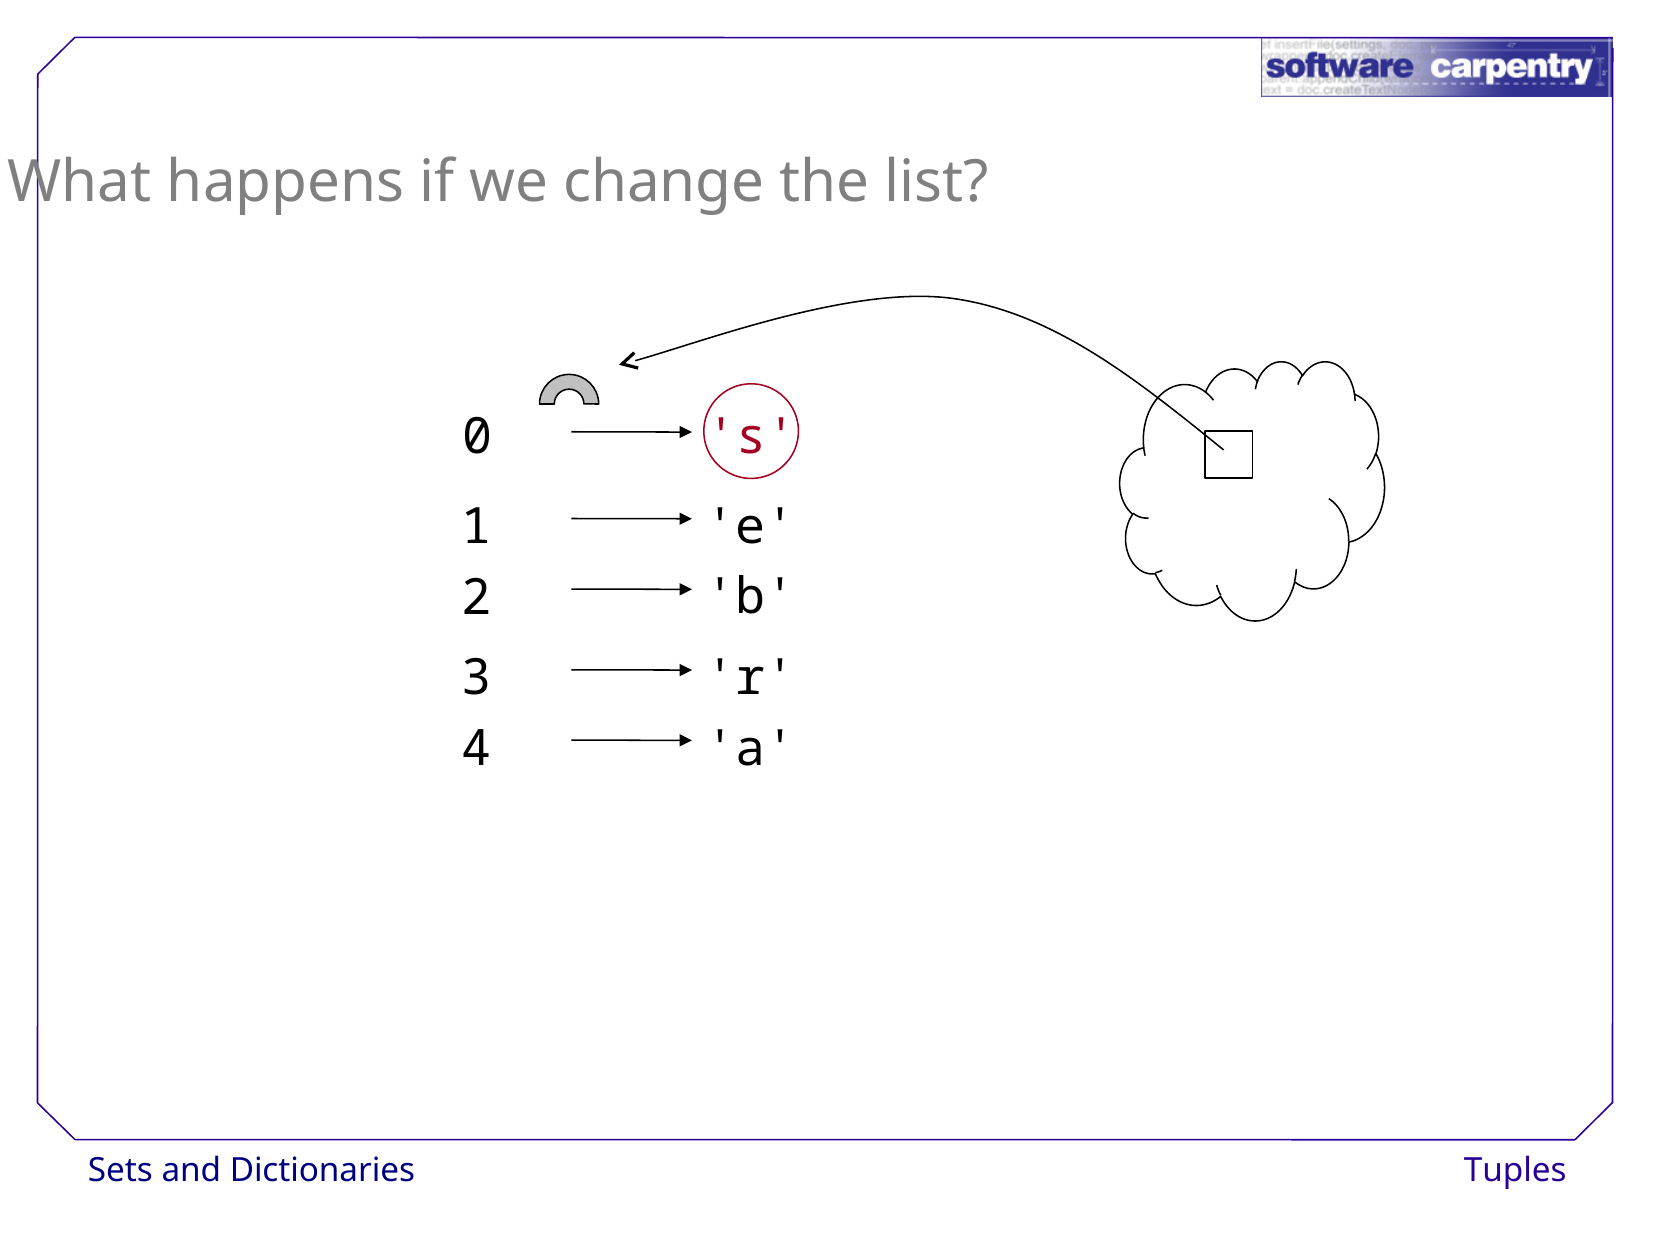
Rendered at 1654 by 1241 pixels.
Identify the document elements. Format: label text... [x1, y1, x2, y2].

table_cell [543, 706, 600, 781]
text_box 'e' [684, 483, 817, 553]
text_box 'a' [684, 705, 817, 781]
table_cell [543, 555, 600, 630]
text_box 1 [410, 483, 543, 554]
text_box 4 [410, 705, 543, 781]
text_box 's' [781, 394, 818, 470]
text_box What happens if we change the list? [0, 100, 1154, 221]
text_box 's' [705, 394, 797, 470]
text_box 3 [410, 634, 543, 705]
picture [1261, 39, 1613, 97]
text_box 'b' [684, 553, 817, 629]
text_box 2 [410, 554, 543, 630]
table_cell [540, 630, 600, 706]
text_box 'r' [684, 634, 817, 705]
table_header [540, 404, 600, 479]
table_cell [540, 479, 600, 555]
text_box [541, 374, 599, 404]
text_box 's' [685, 394, 721, 470]
text_box 0 [411, 394, 544, 470]
